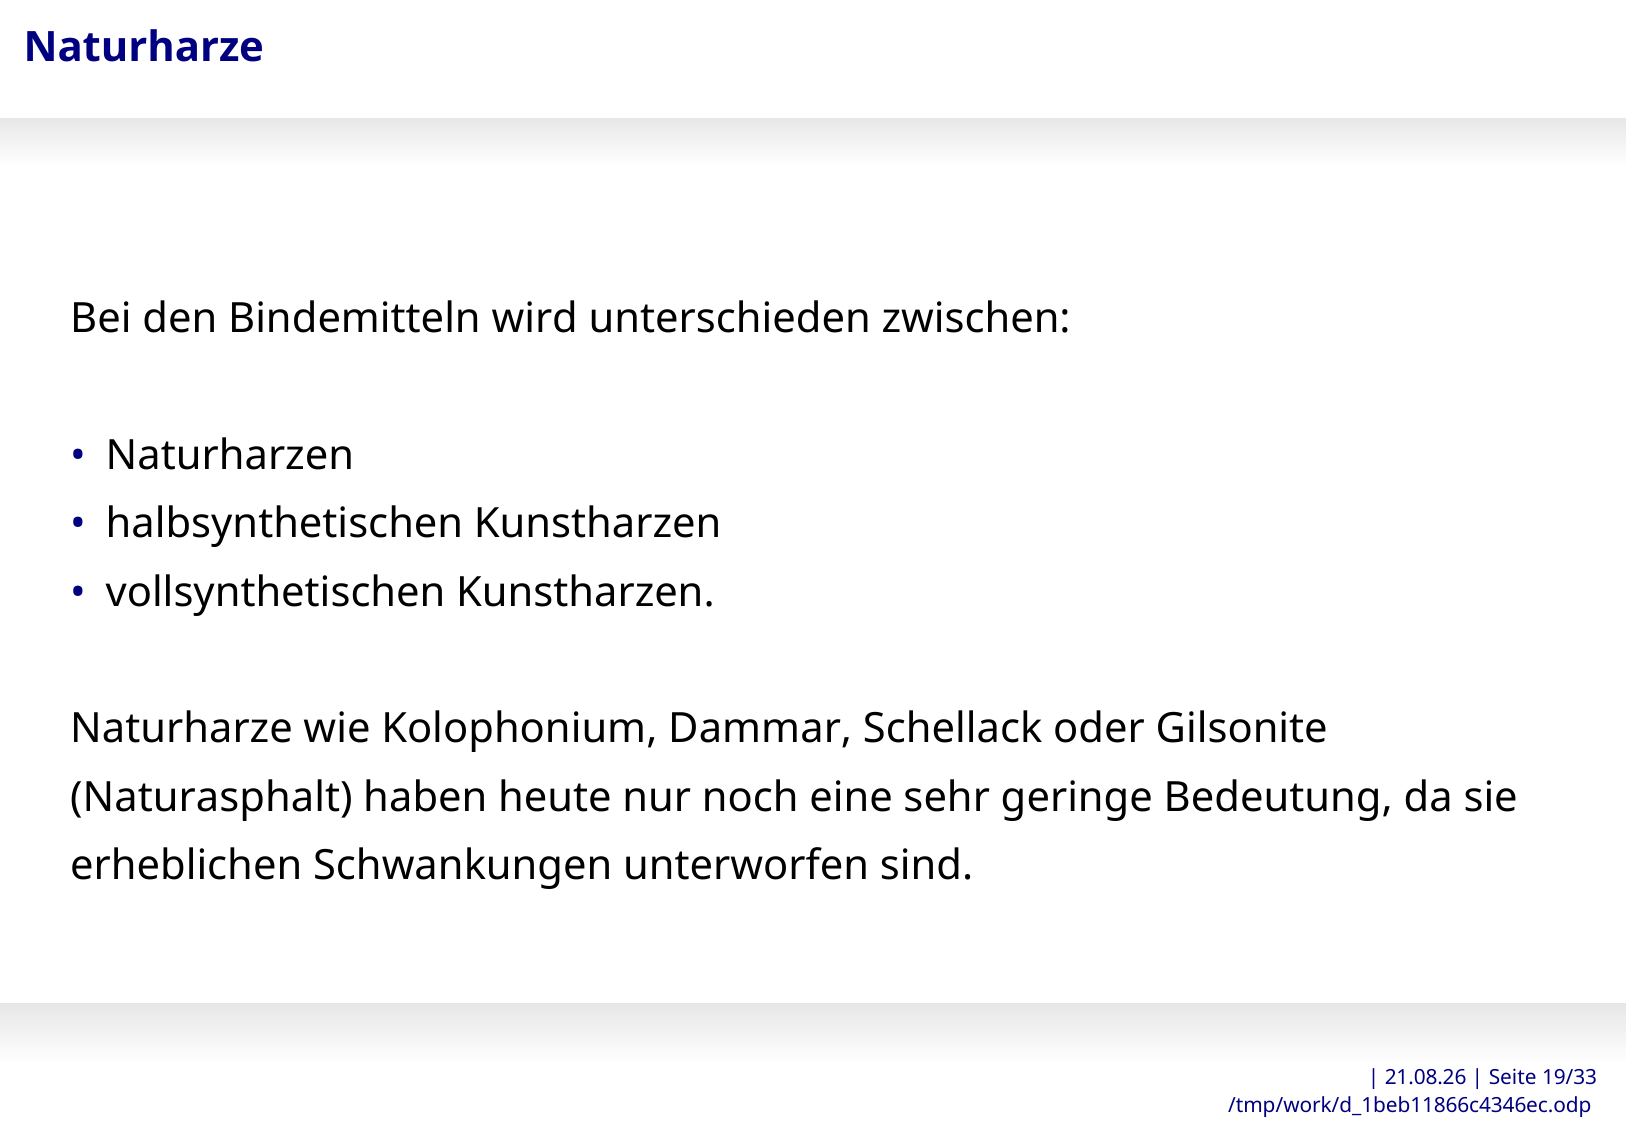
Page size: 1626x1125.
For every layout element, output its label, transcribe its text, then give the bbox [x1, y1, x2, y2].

title Naturharze [23, 5, 1600, 154]
list Bei den Bindemitteln wird unterschieden zwischen: Naturharzen halbsynthetischen Kunstharzen vollsynthetischen Kunstharzen. Naturharze wie Kolophonium, Dammar, Schellack oder Gilsonite (Naturasphalt) haben heute nur noch eine sehr geringe Bedeutung, da sie erheblichen Schwankungen unterworfen sind. [23, 276, 1588, 989]
